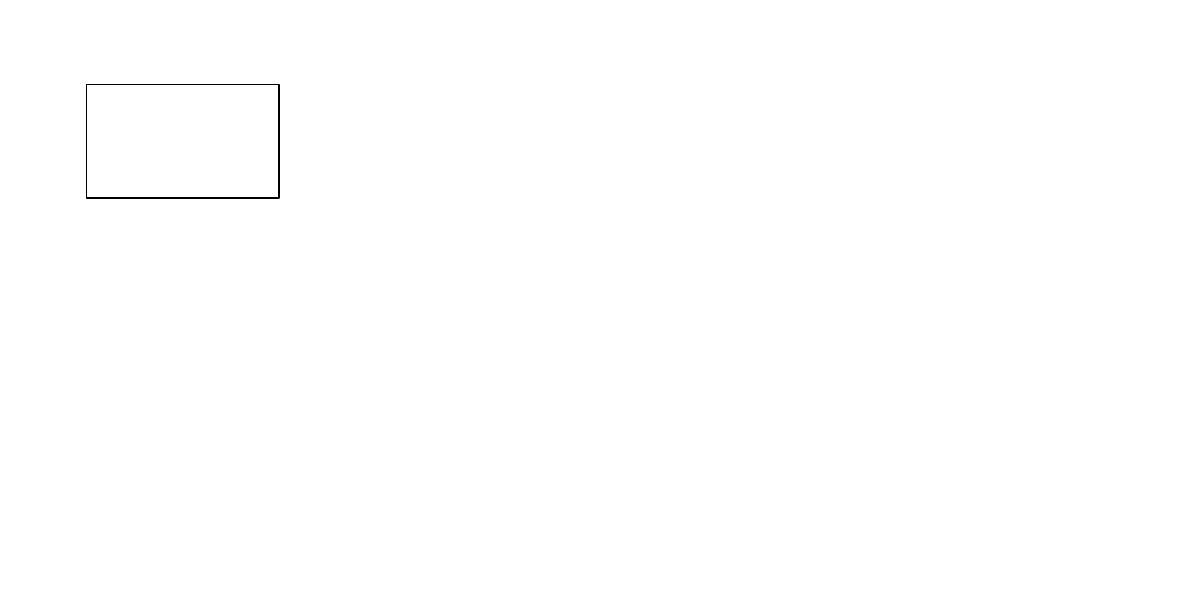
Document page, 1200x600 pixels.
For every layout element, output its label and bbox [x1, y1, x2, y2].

text_box [86, 84, 280, 198]
